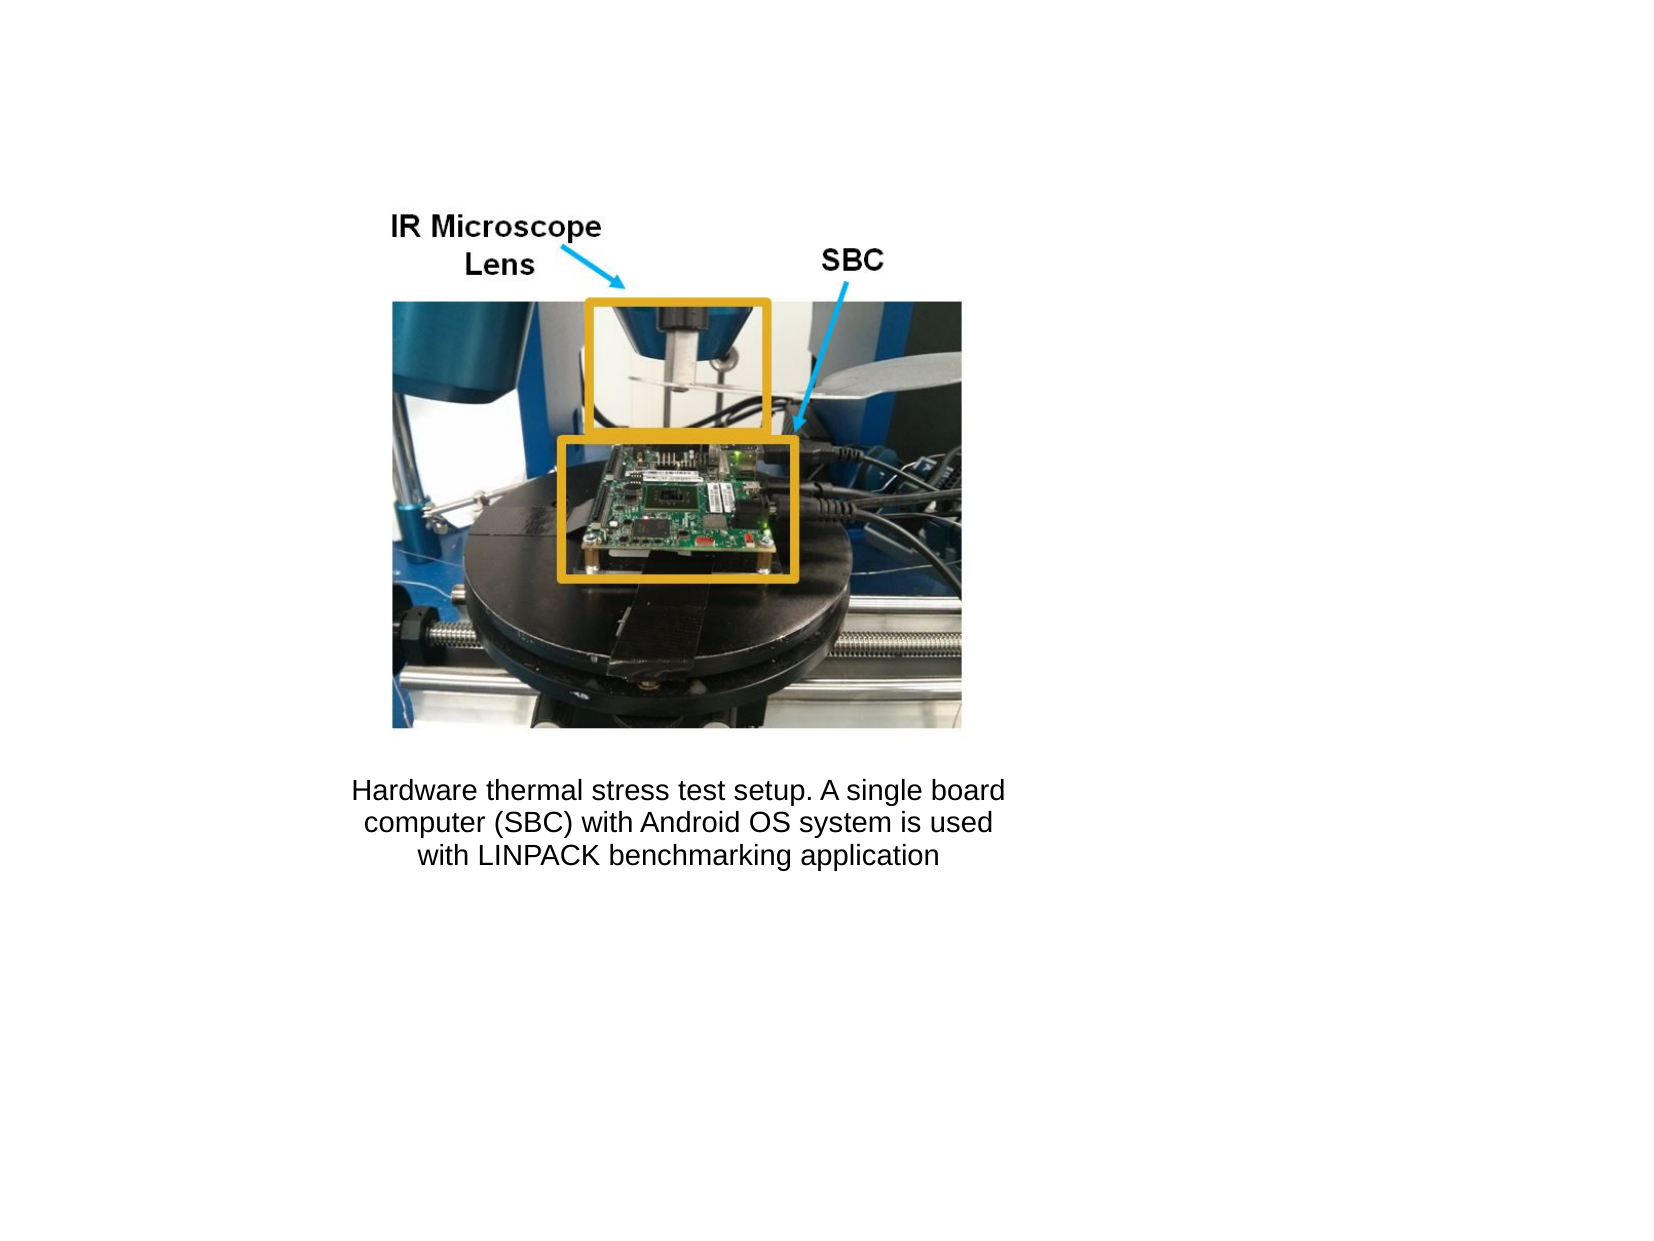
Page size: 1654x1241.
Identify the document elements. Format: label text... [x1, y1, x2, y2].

text_box Hardware thermal stress test setup. A single board computer (SBC) with Android OS system is used with LINPACK benchmarking application [324, 766, 1034, 880]
picture [375, 199, 976, 756]
